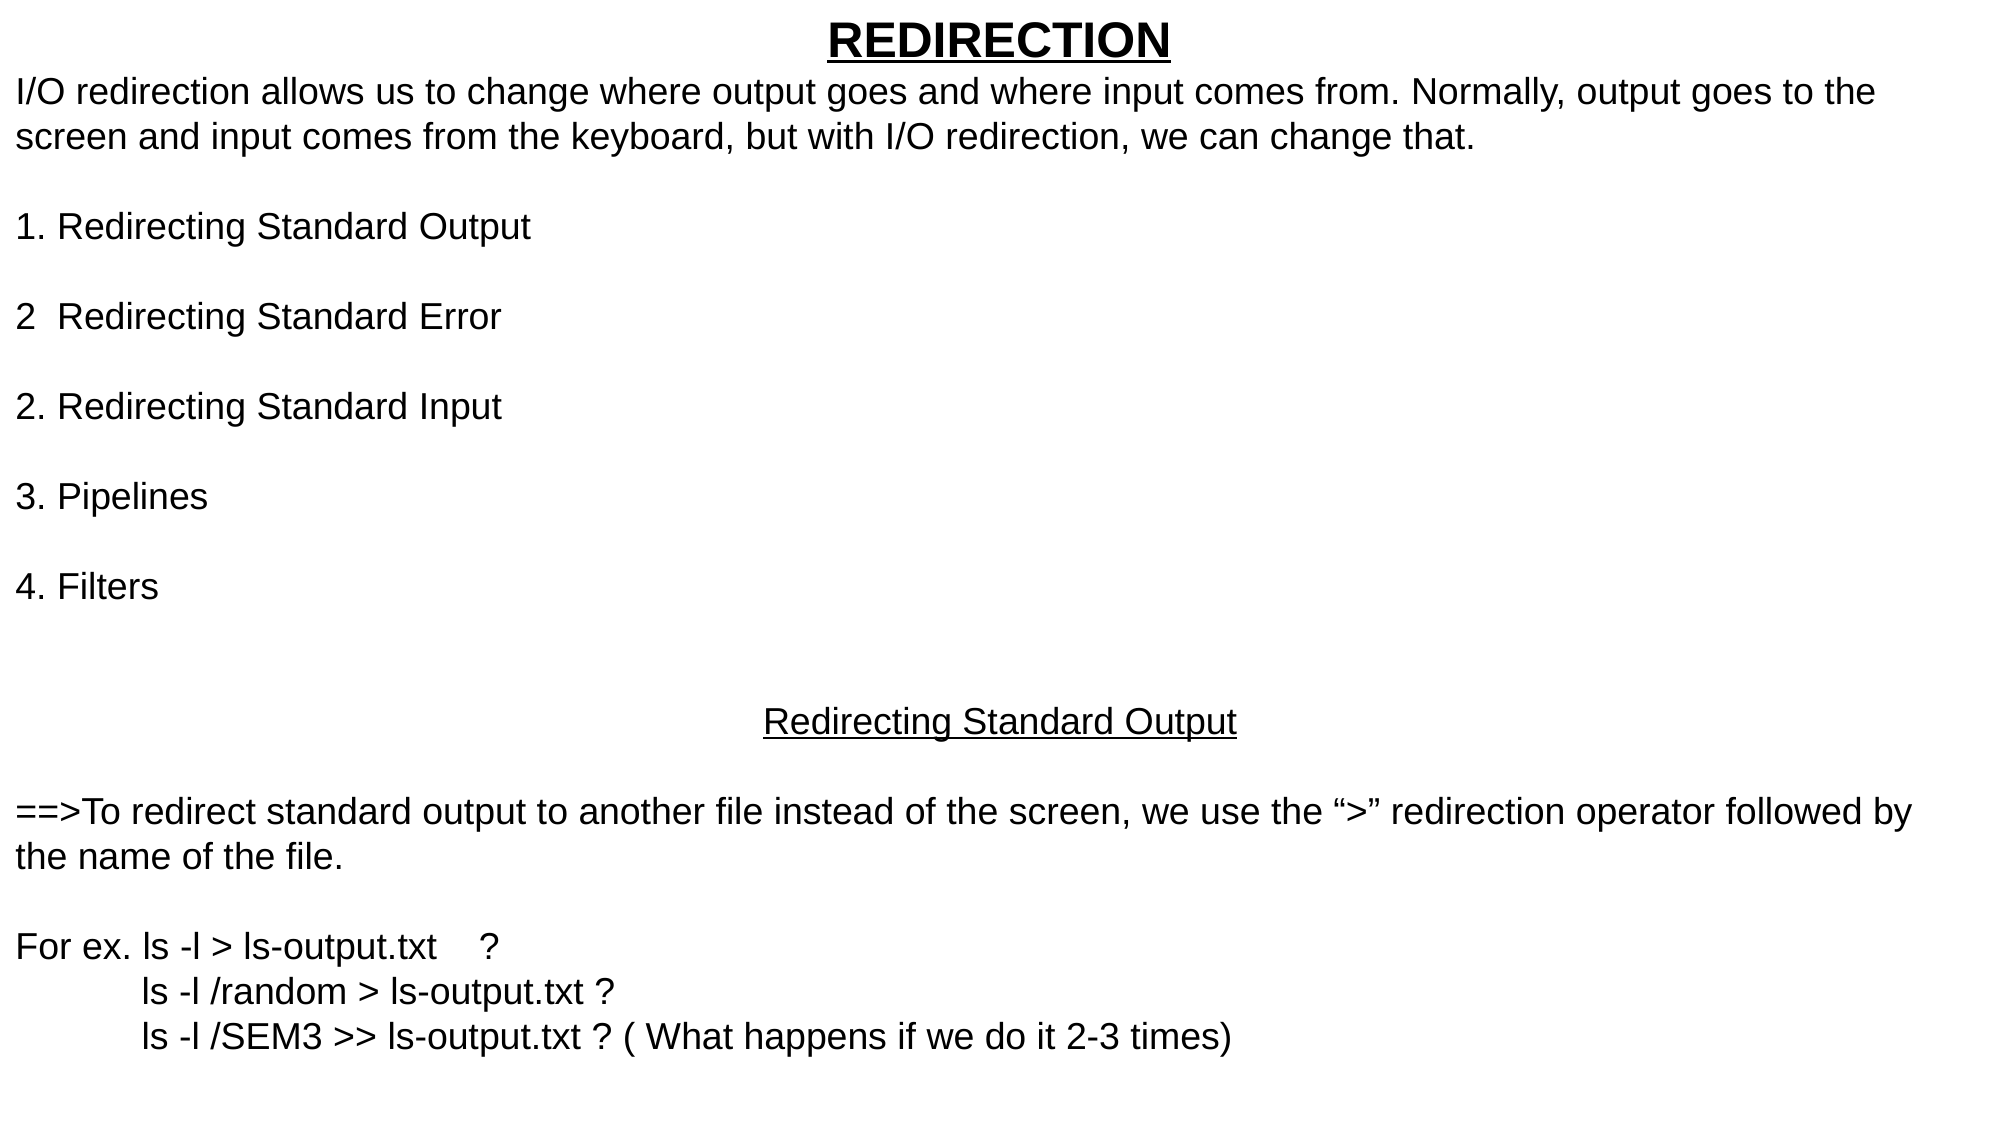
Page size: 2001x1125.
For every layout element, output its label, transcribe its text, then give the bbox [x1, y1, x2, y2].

text_box REDIRECTION I/O redirection allows us to change where output goes and where input comes from. Normally, output goes to the screen and input comes from the keyboard, but with I/O redirection, we can change that. 1. Redirecting Standard Output 2 Redirecting Standard Error 2. Redirecting Standard Input 3. Pipelines 4. Filters Redirecting Standard Output ==>To redirect standard output to another file instead of the screen, we use the “>” redirection operator followed by the name of the file. For ex. ls -l > ls-output.txt ? ls -l /random > ls-output.txt ? ls -l /SEM3 >> ls-output.txt ? ( What happens if we do it 2-3 times) [0, 0, 2000, 1125]
